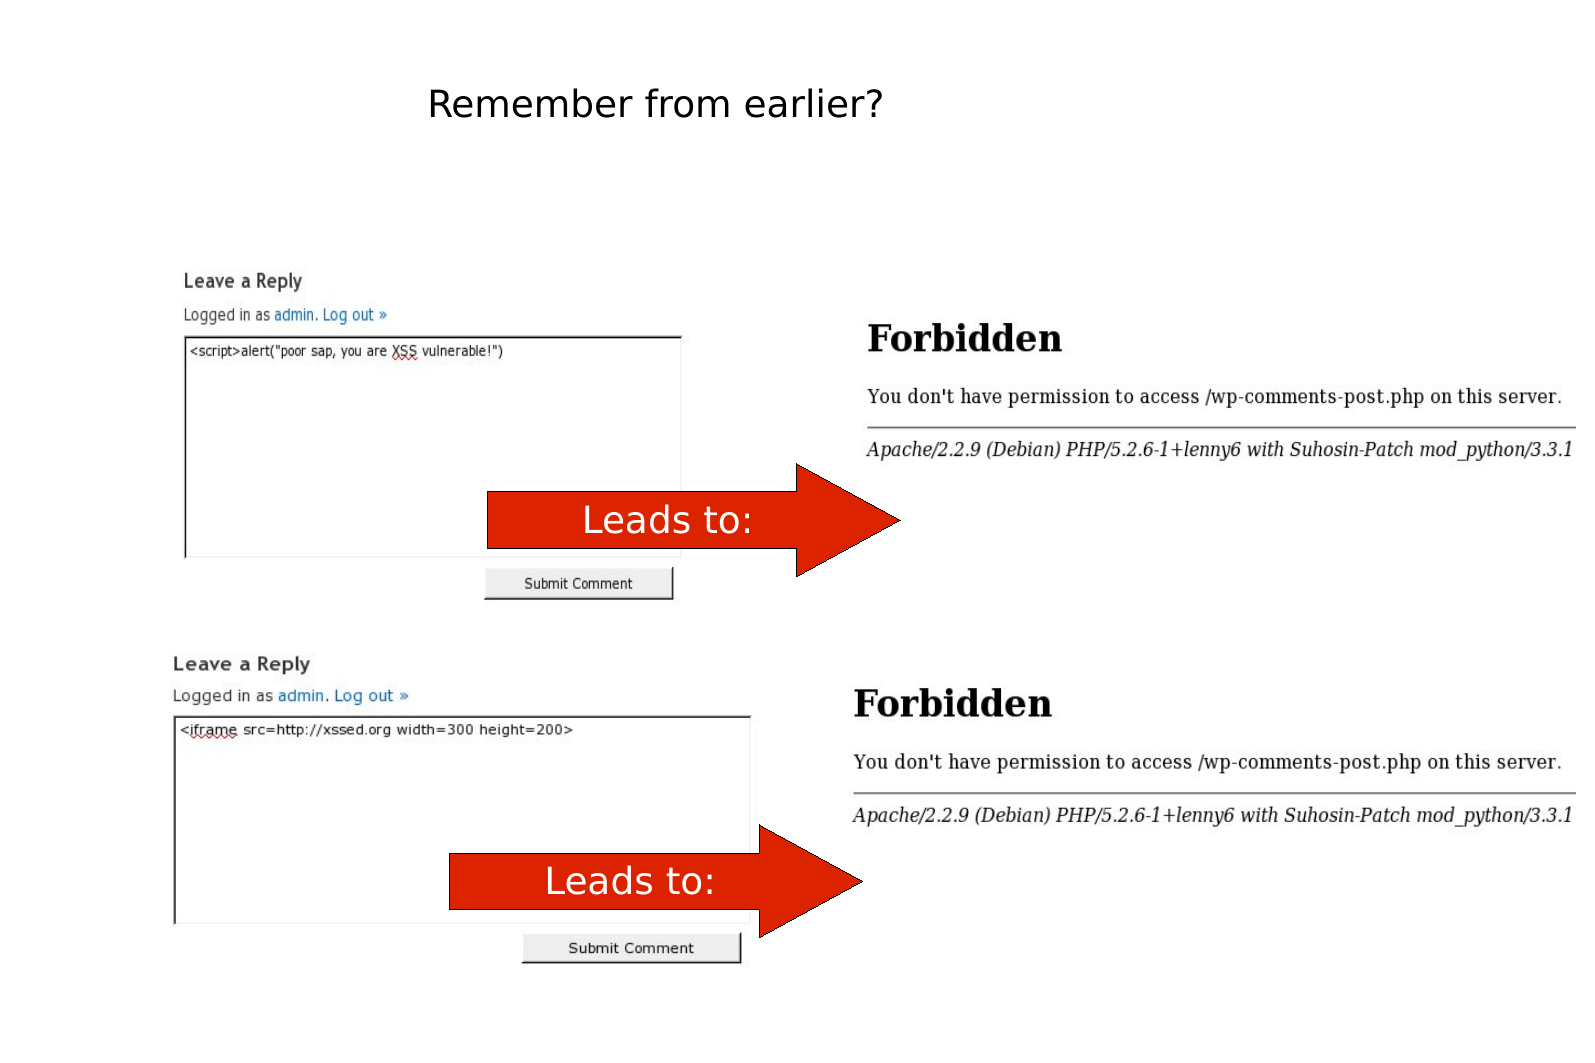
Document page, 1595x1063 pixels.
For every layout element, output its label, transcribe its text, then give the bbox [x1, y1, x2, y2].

text_box Leads to: [449, 824, 863, 938]
picture [75, 224, 788, 976]
picture [862, 309, 1576, 488]
text_box Remember from earlier? [412, 75, 1388, 134]
picture [848, 674, 1576, 854]
text_box Leads to: [487, 463, 901, 577]
